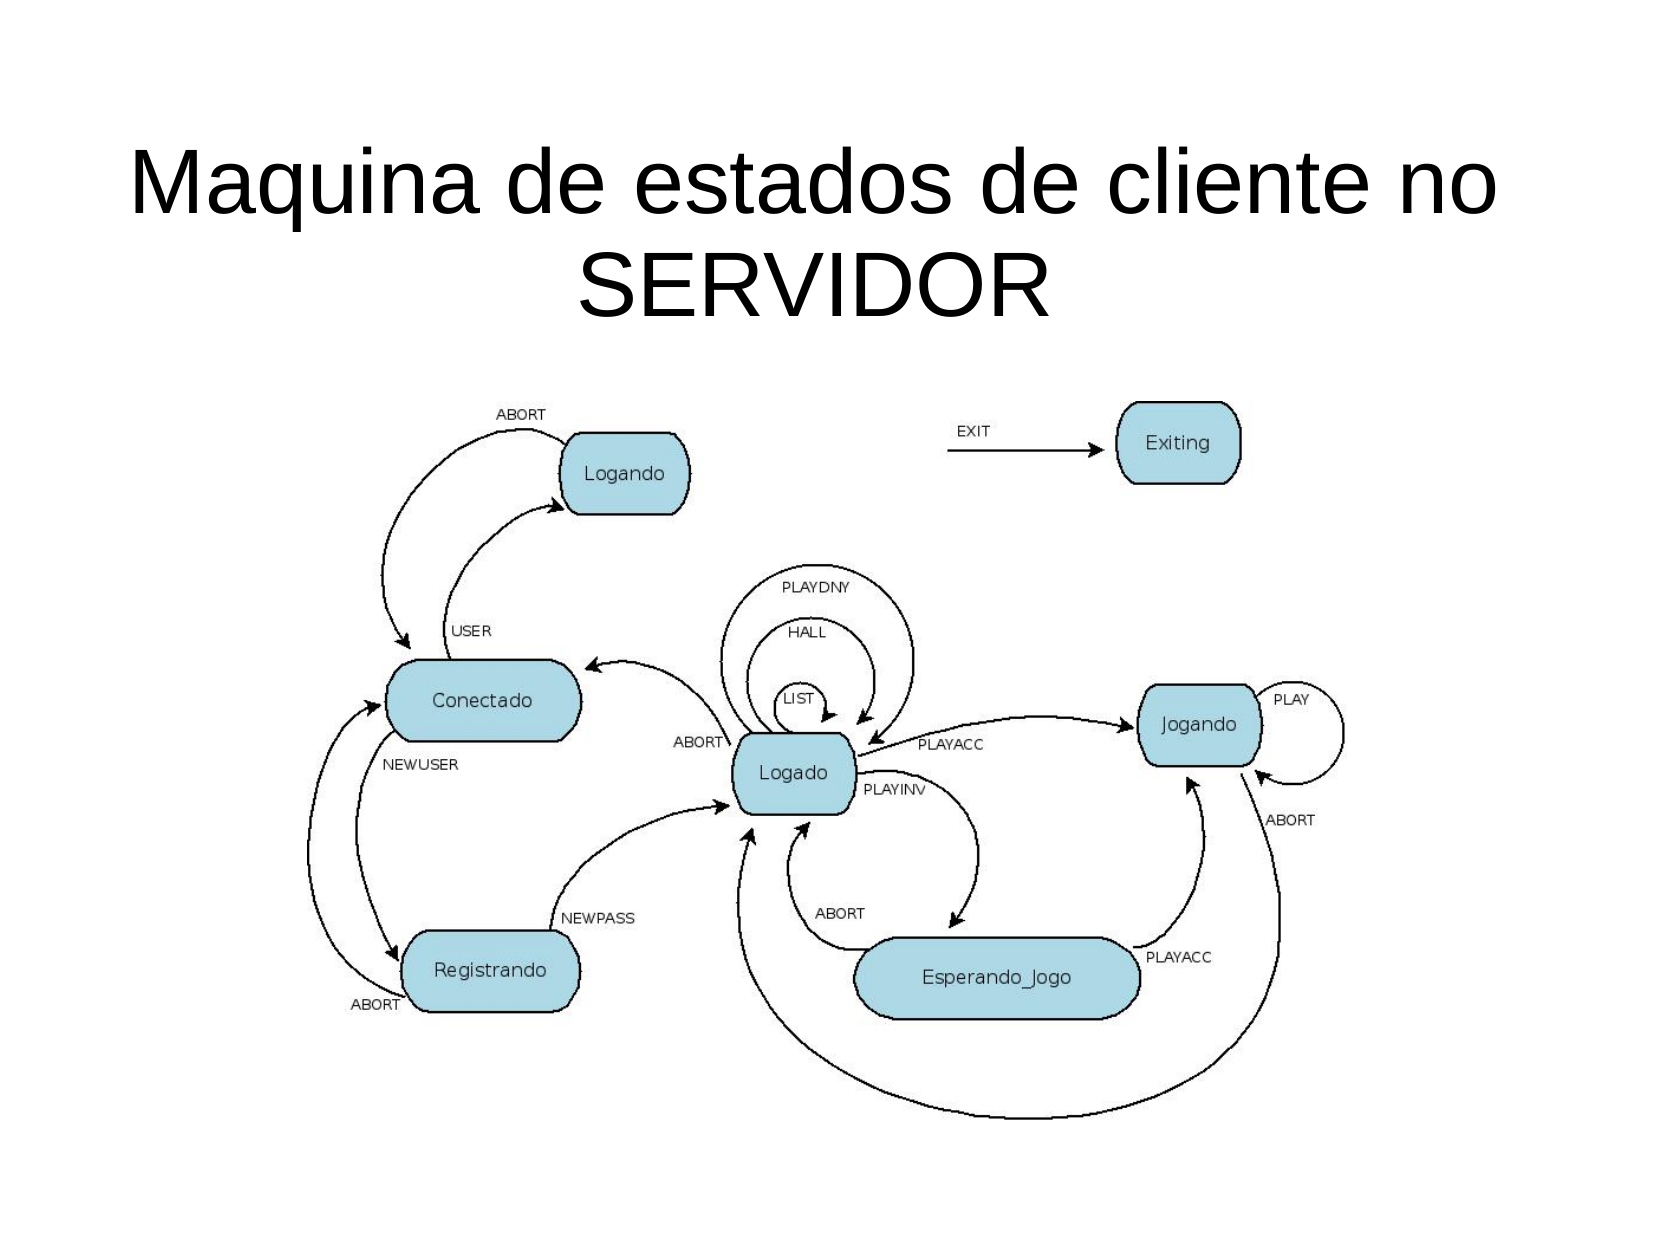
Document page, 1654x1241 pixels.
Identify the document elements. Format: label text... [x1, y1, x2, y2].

title Maquina de estados de cliente no SERVIDOR [70, 129, 1560, 337]
picture [307, 401, 1347, 1121]
